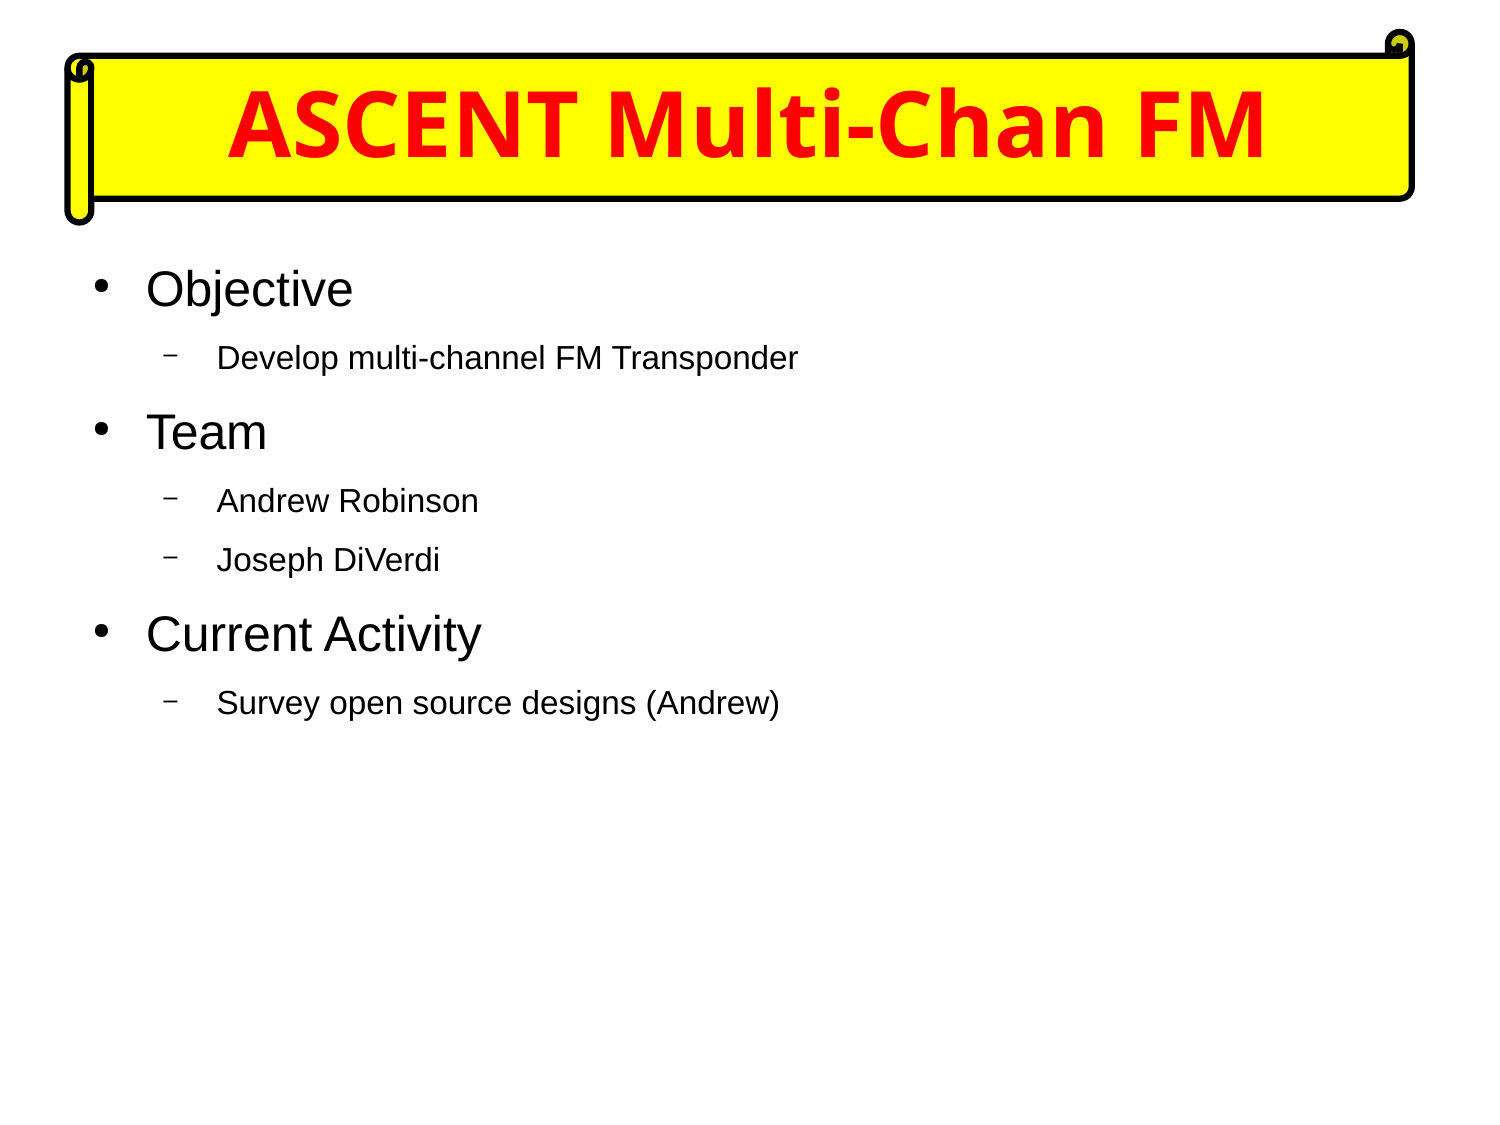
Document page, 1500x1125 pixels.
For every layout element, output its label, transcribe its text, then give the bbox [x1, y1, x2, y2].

text_box [67, 184, 1412, 223]
list Objective Develop multi-channel FM Transponder Team Andrew Robinson Joseph DiVerdi Current Activity Survey open source designs (Andrew) [75, 263, 1425, 916]
text_box [72, 31, 1412, 58]
text_box ASCENT Multi-Chan FM [0, 58, 1500, 184]
